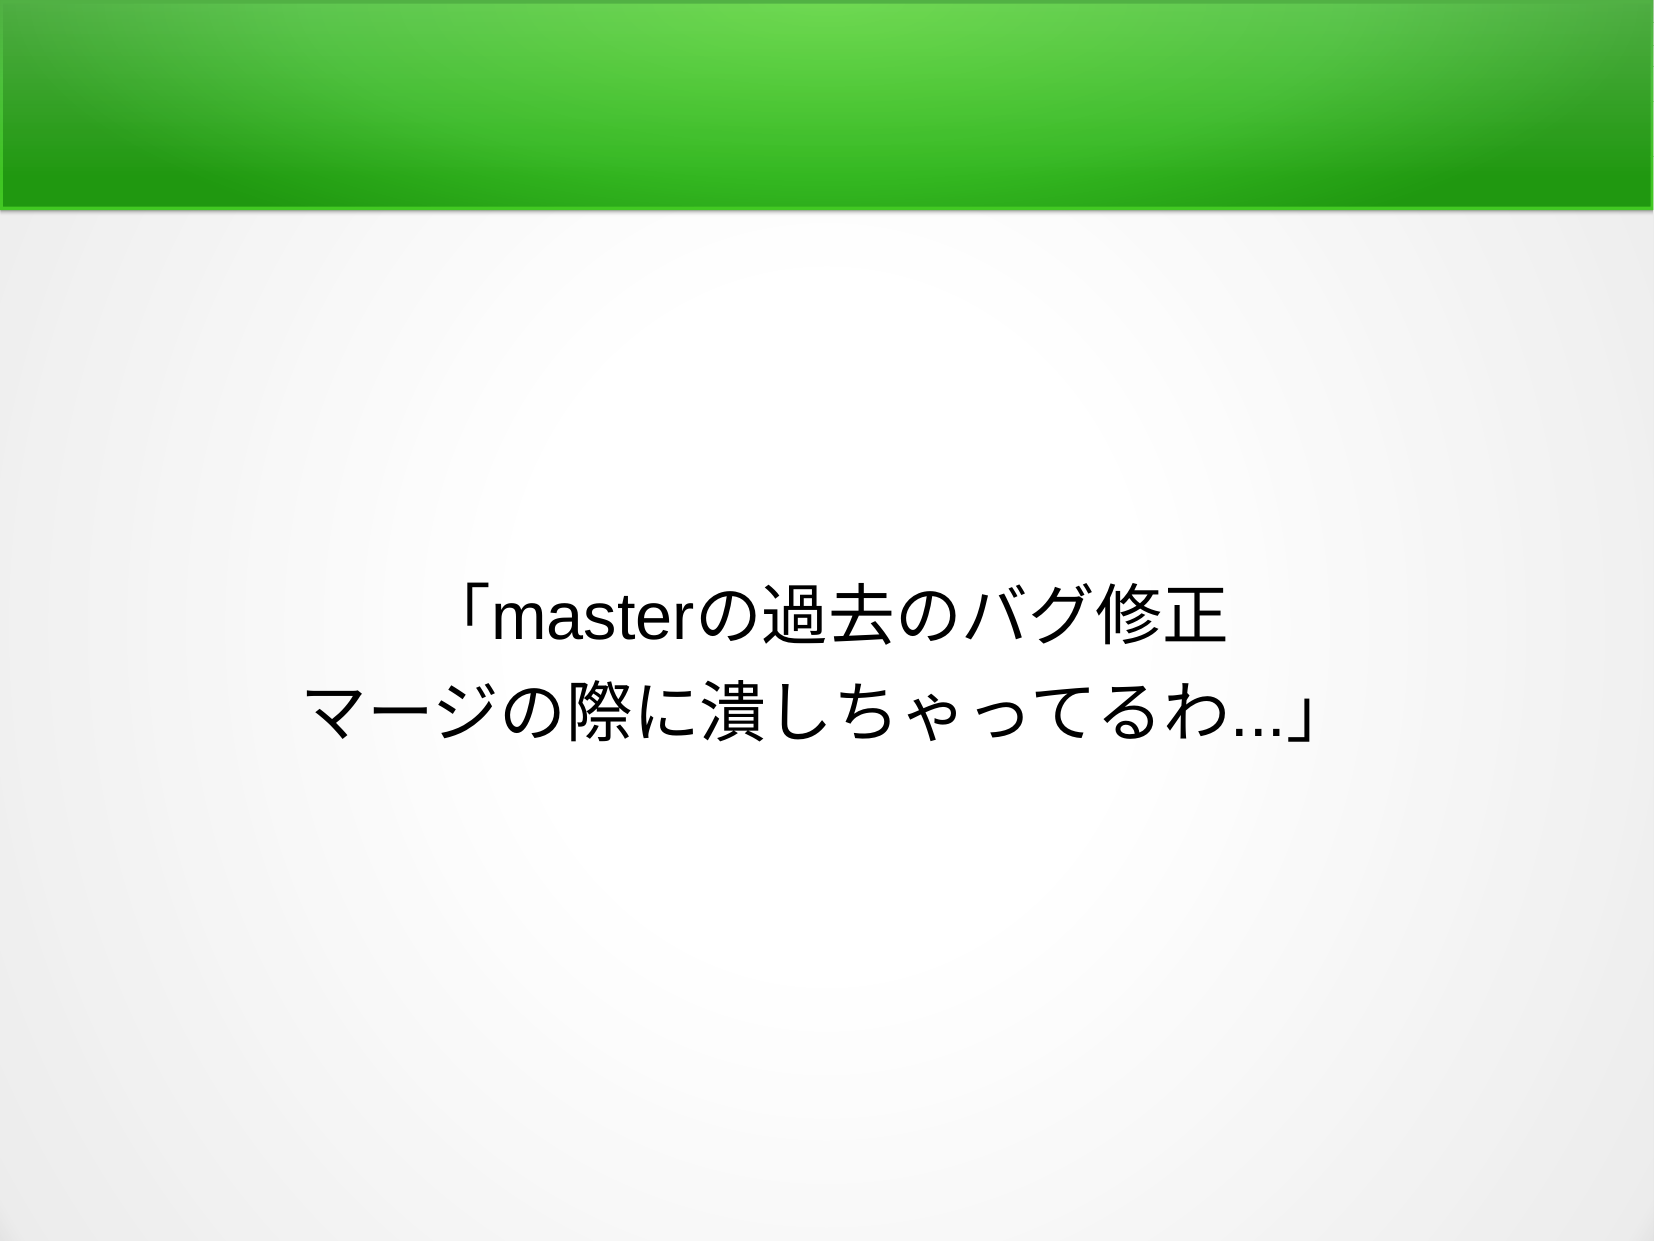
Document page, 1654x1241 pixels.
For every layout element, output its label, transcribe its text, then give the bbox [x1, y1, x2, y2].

subtitle 「masterの過去のバグ修正 マージの際に潰しちゃってるわ...」 [82, 299, 1571, 1019]
